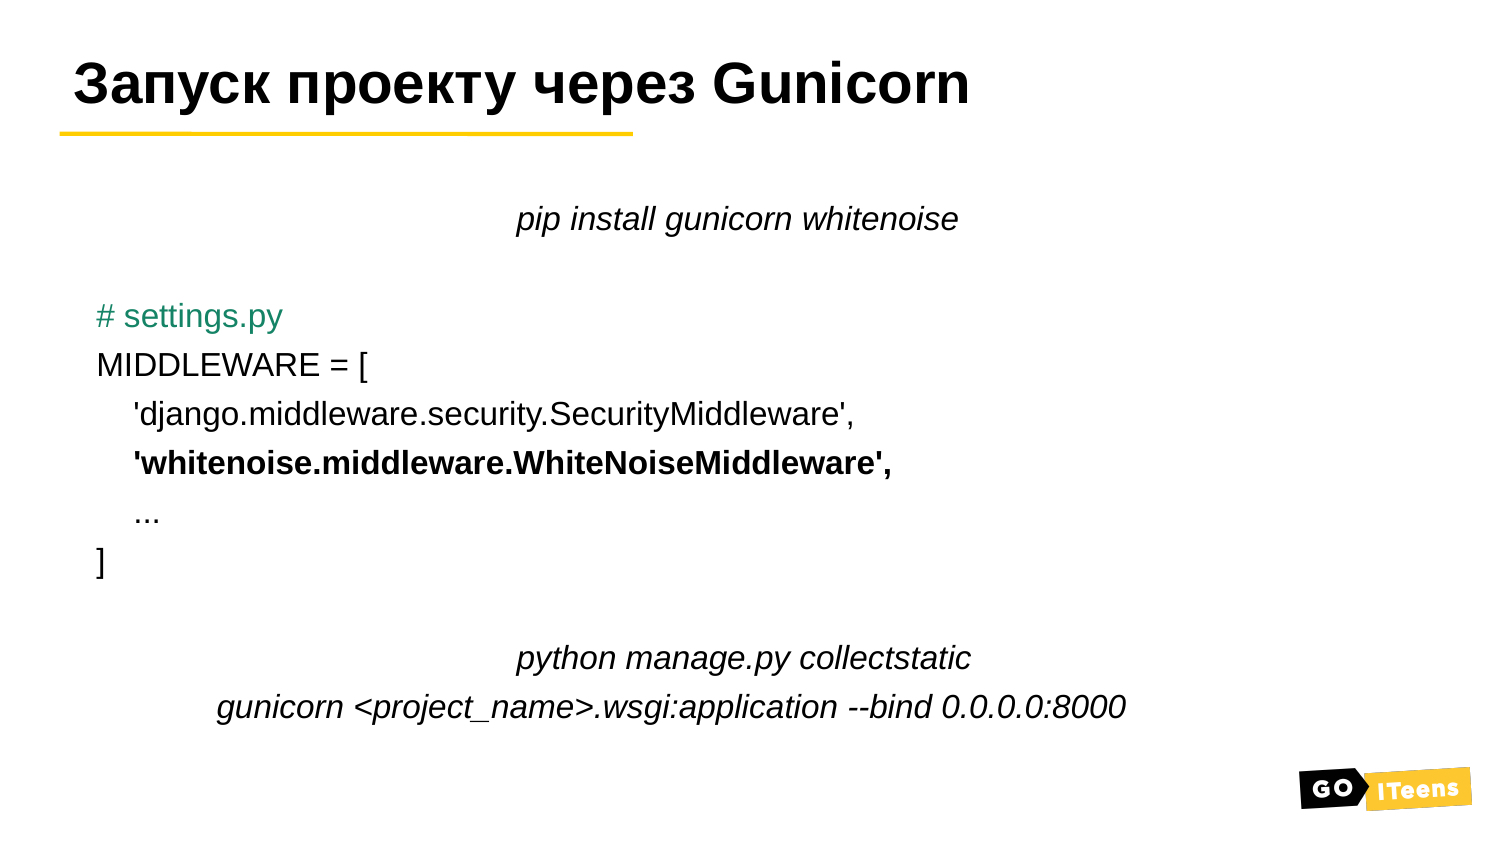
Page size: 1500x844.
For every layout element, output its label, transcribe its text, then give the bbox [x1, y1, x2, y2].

text_box pip install gunicorn whitenoise # settings.py MIDDLEWARE = [ 'django.middleware.security.SecurityMiddleware', 'whitenoise.middleware.WhiteNoiseMiddleware', ... ] python manage.py collectstatic gunicorn <project_name>.wsgi:application --bind 0.0.0.0:8000 [51, 144, 1464, 775]
text_box Запуск проекту через Gunicorn [58, 30, 1359, 131]
picture [1299, 767, 1472, 811]
